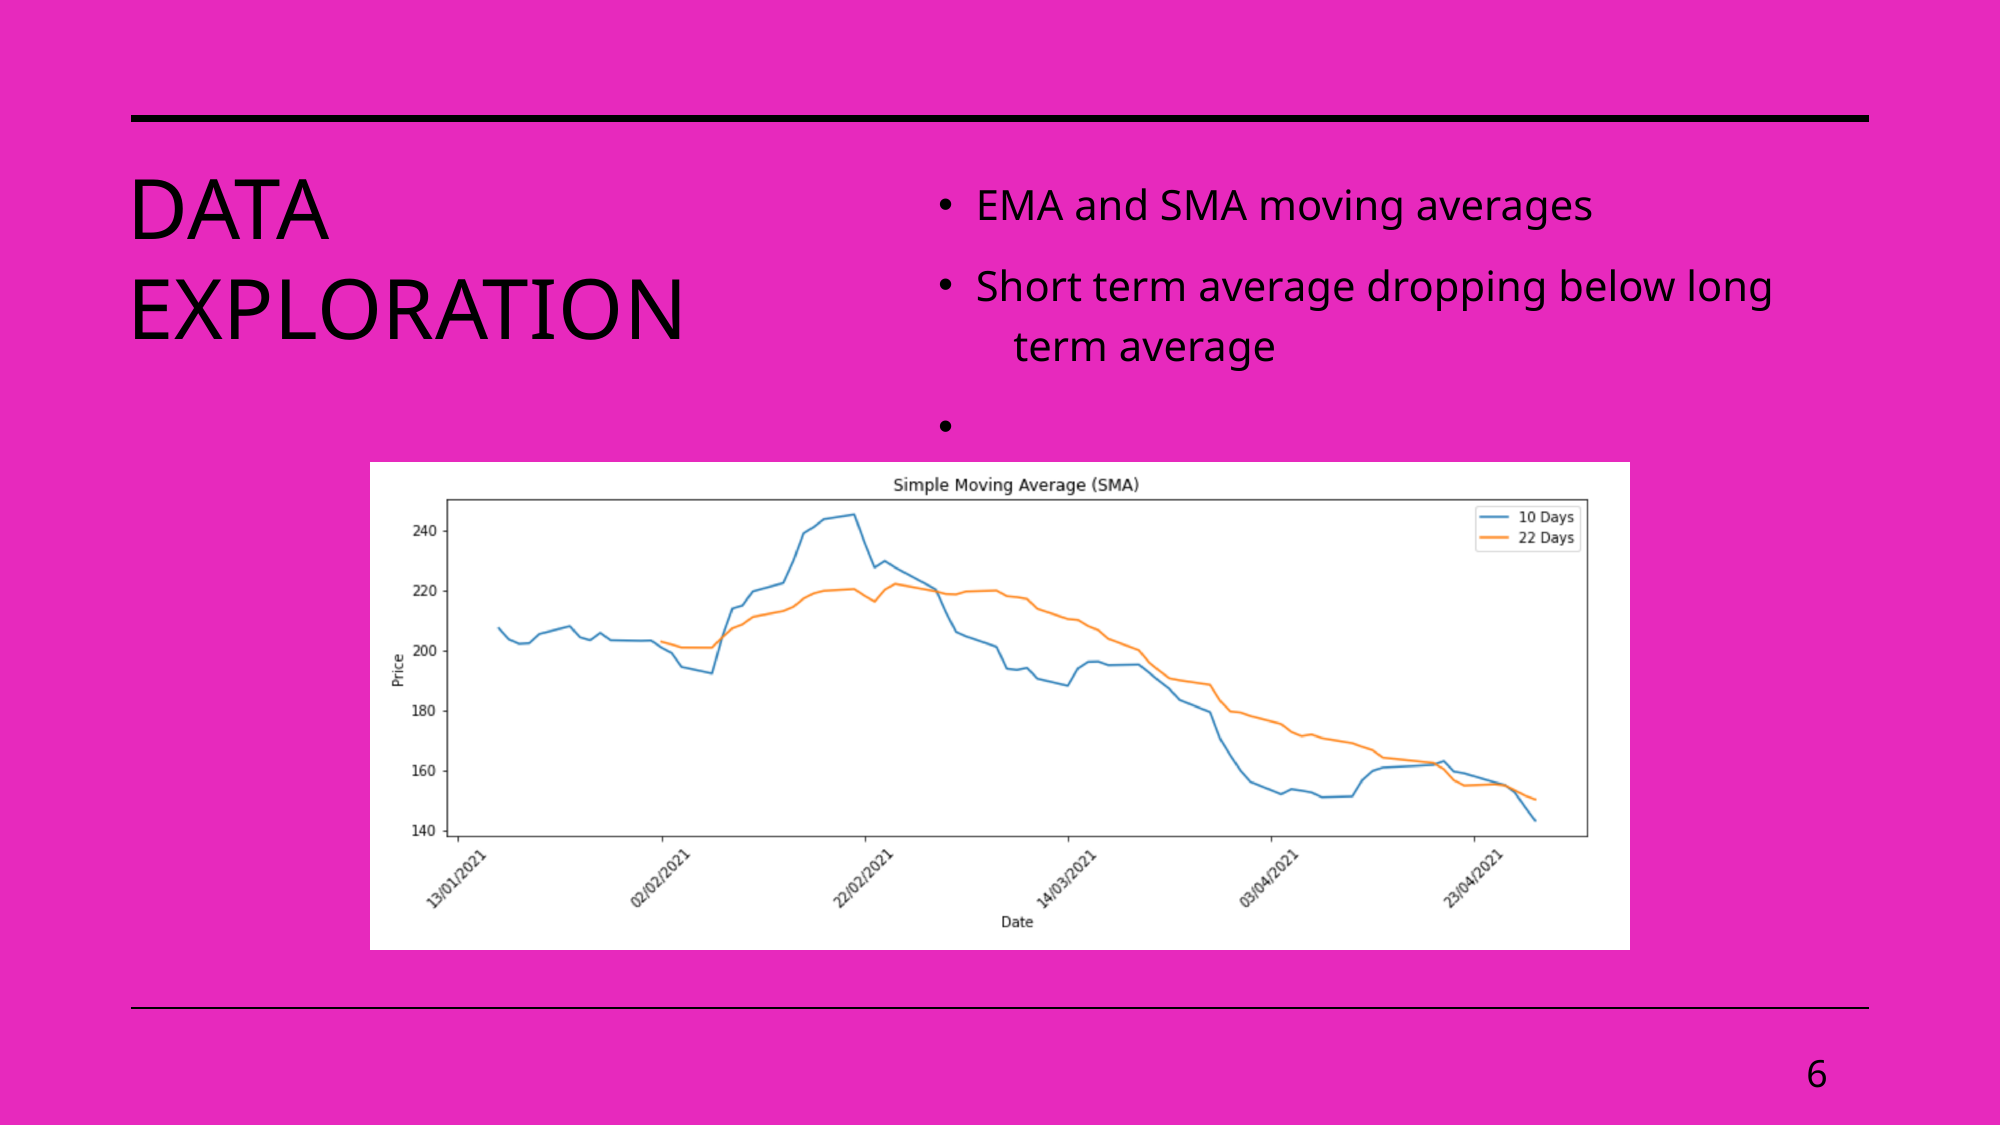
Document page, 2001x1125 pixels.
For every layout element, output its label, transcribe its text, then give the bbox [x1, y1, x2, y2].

title Data EXPLORATION [112, 148, 837, 414]
list EMA and SMA moving averages Short term average dropping below long term average [923, 161, 1888, 408]
slide_number 6 [1791, 1042, 1902, 1103]
picture [370, 462, 1630, 951]
text_box [0, 0, 2000, 1125]
